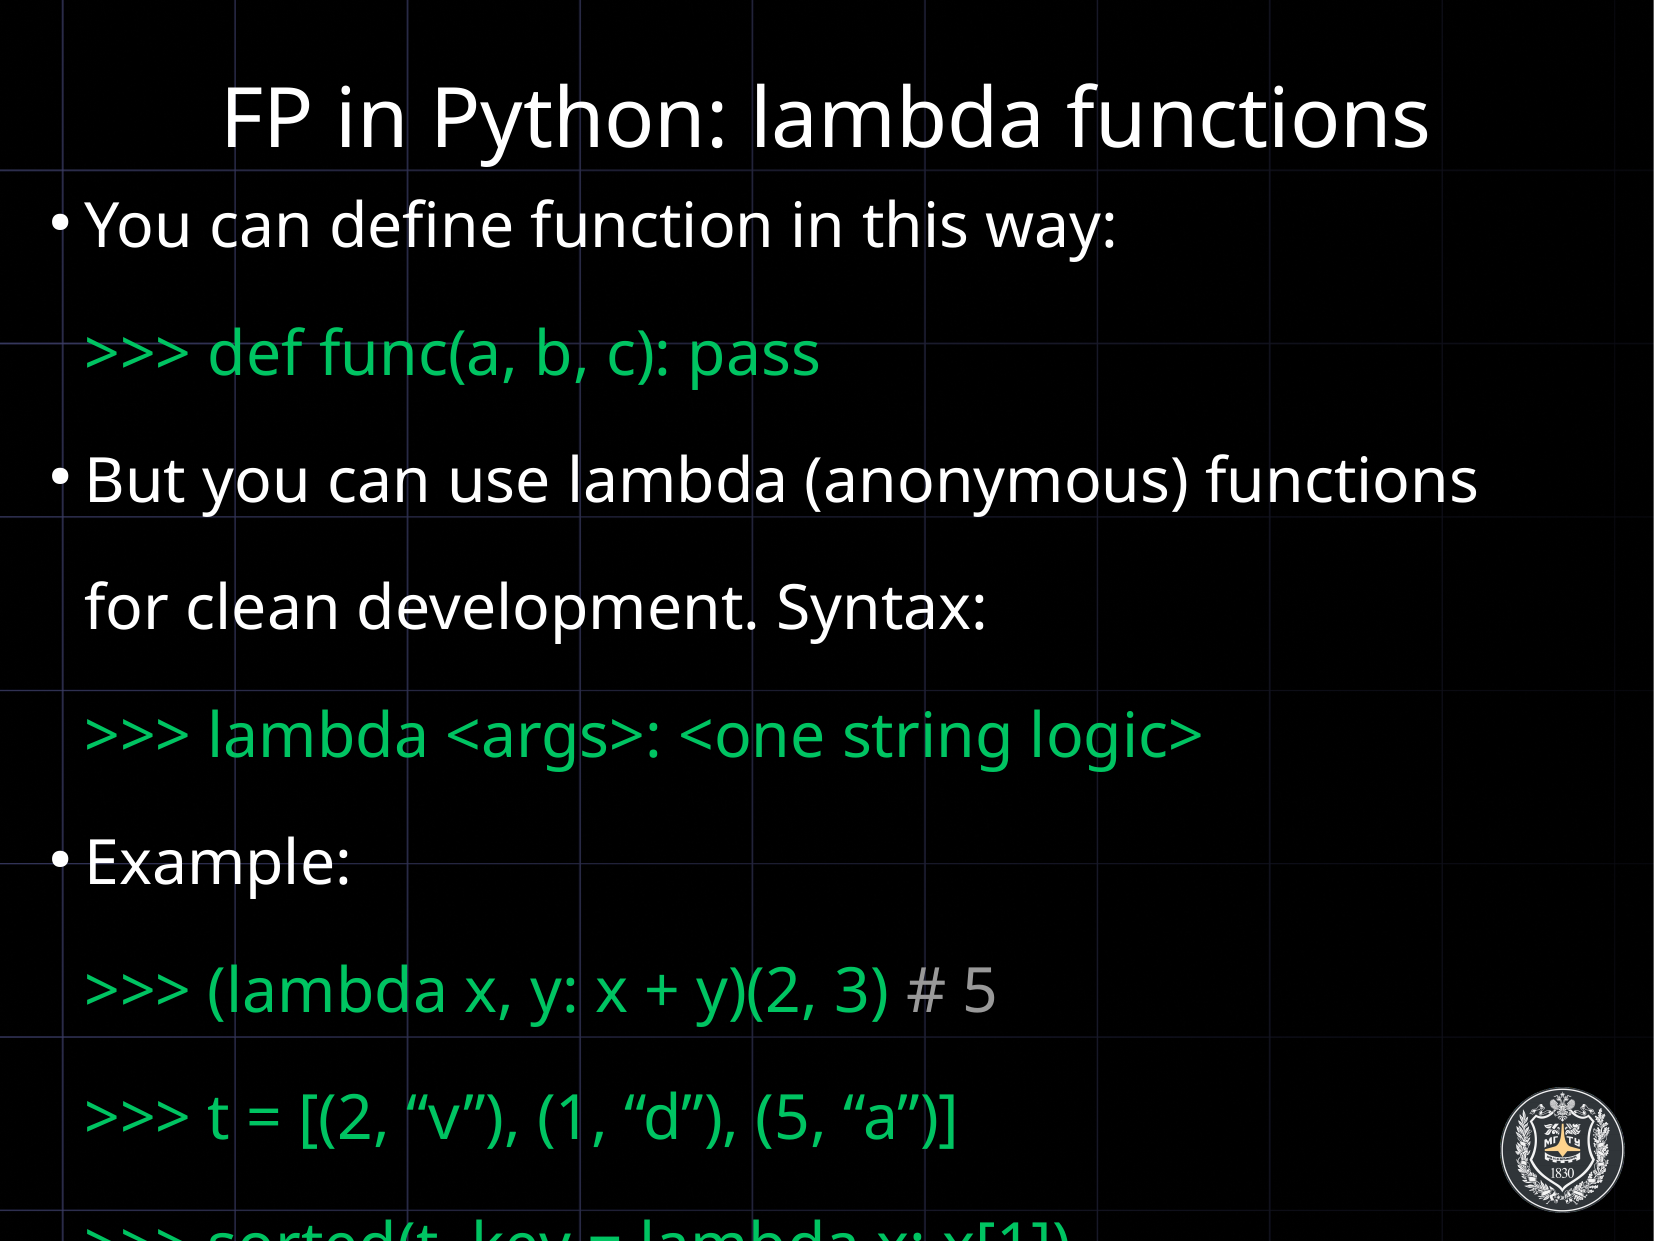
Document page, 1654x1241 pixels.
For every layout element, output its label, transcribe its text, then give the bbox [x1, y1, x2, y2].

title FP in Python: lambda functions [82, 37, 1571, 130]
picture [0, 0, 1654, 1241]
text_box You can define function in this way: >>> def func(a, b, c): pass But you can use lambda (anonymous) functions for clean development. Syntax: >>> lambda <args>: <one string logic> Example: >>> (lambda x, y: x + y)(2, 3) # 5 >>> t = [(2, “v”), (1, “d”), (5, “a”)] >>> sorted(t, key = lambda x: x[1]) # [(5, “a”), (1, “d”), (2, “v”)] [34, 130, 1572, 1238]
